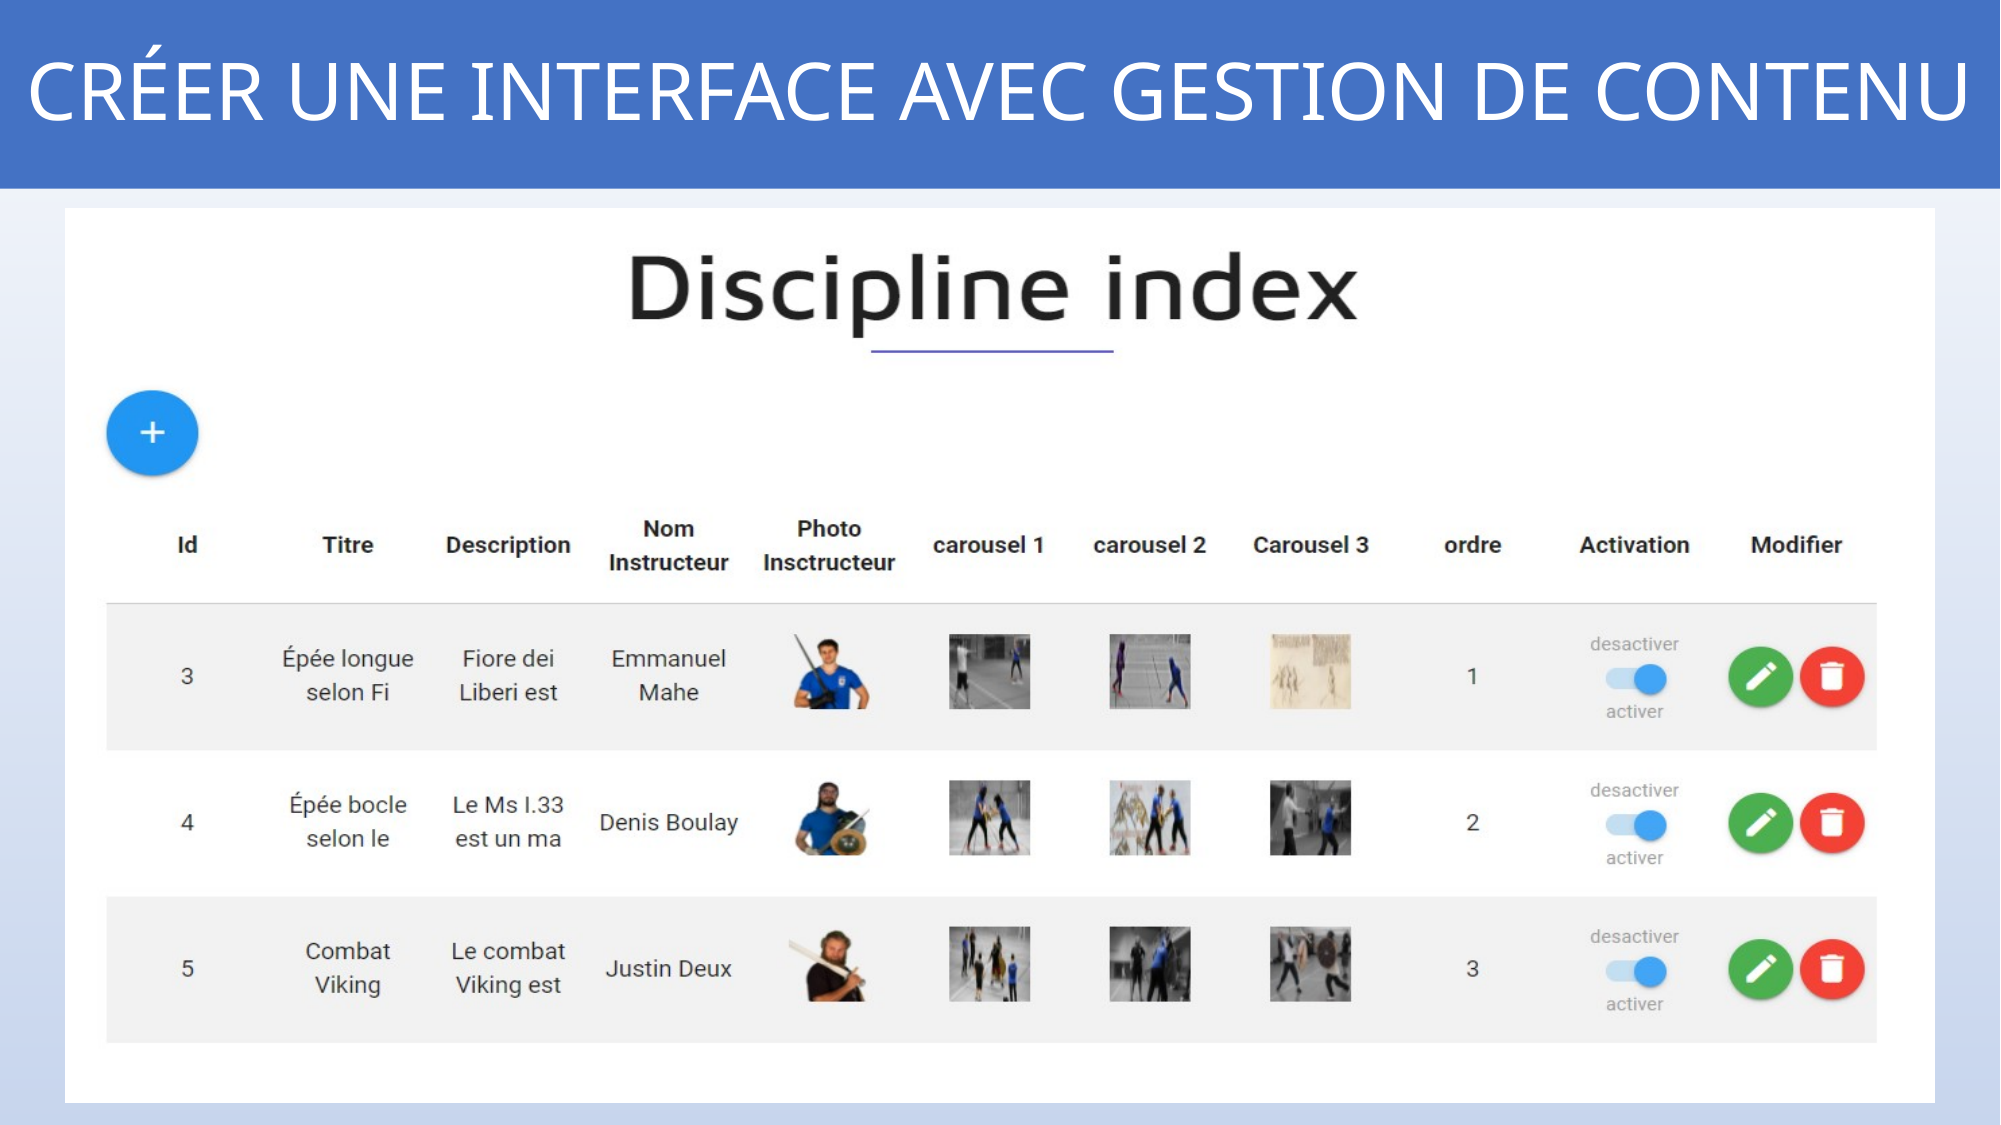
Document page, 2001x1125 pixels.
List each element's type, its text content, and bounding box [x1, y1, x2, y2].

picture [65, 208, 1935, 1103]
title CRÉER UNE INTERFACE AVEC GESTION DE CONTENU [0, 0, 2000, 189]
